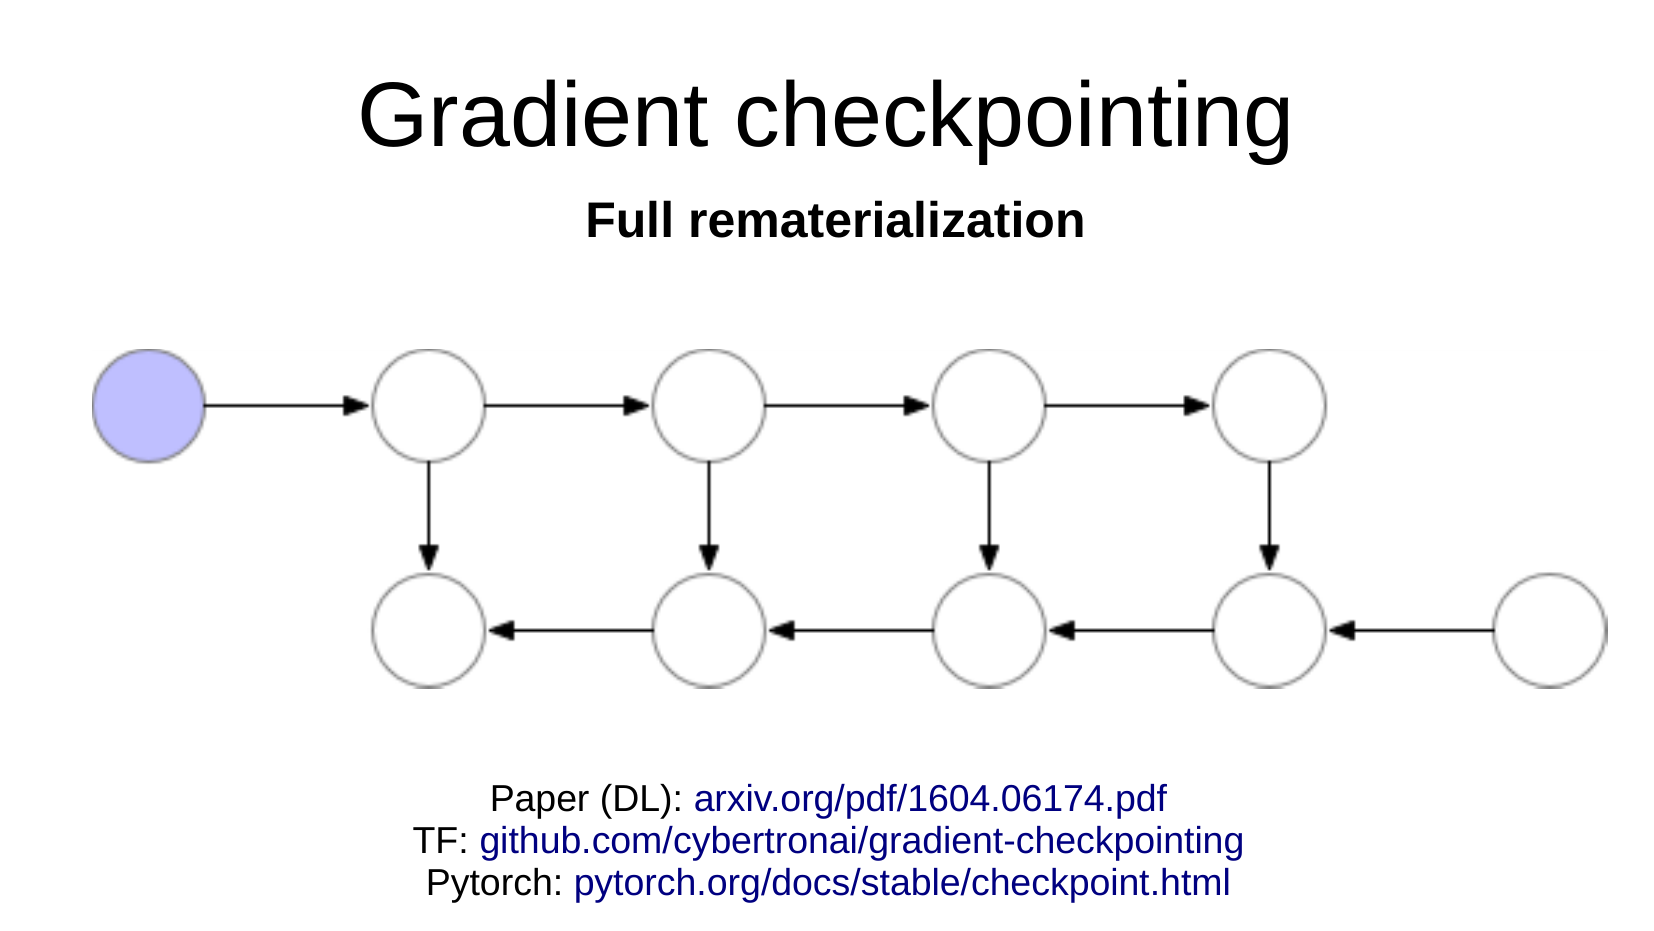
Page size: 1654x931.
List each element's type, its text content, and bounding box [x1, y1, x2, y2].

picture [92, 349, 1608, 689]
title Gradient checkpointing [82, 37, 1571, 193]
text_box Paper (DL): arxiv.org/pdf/1604.06174.pdf TF: github.com/cybertronai/gradient-checkpointing Pytorch: pytorch.org/docs/stable/checkpoint.html [374, 770, 1283, 931]
text_box Full rematerialization [570, 184, 1105, 256]
